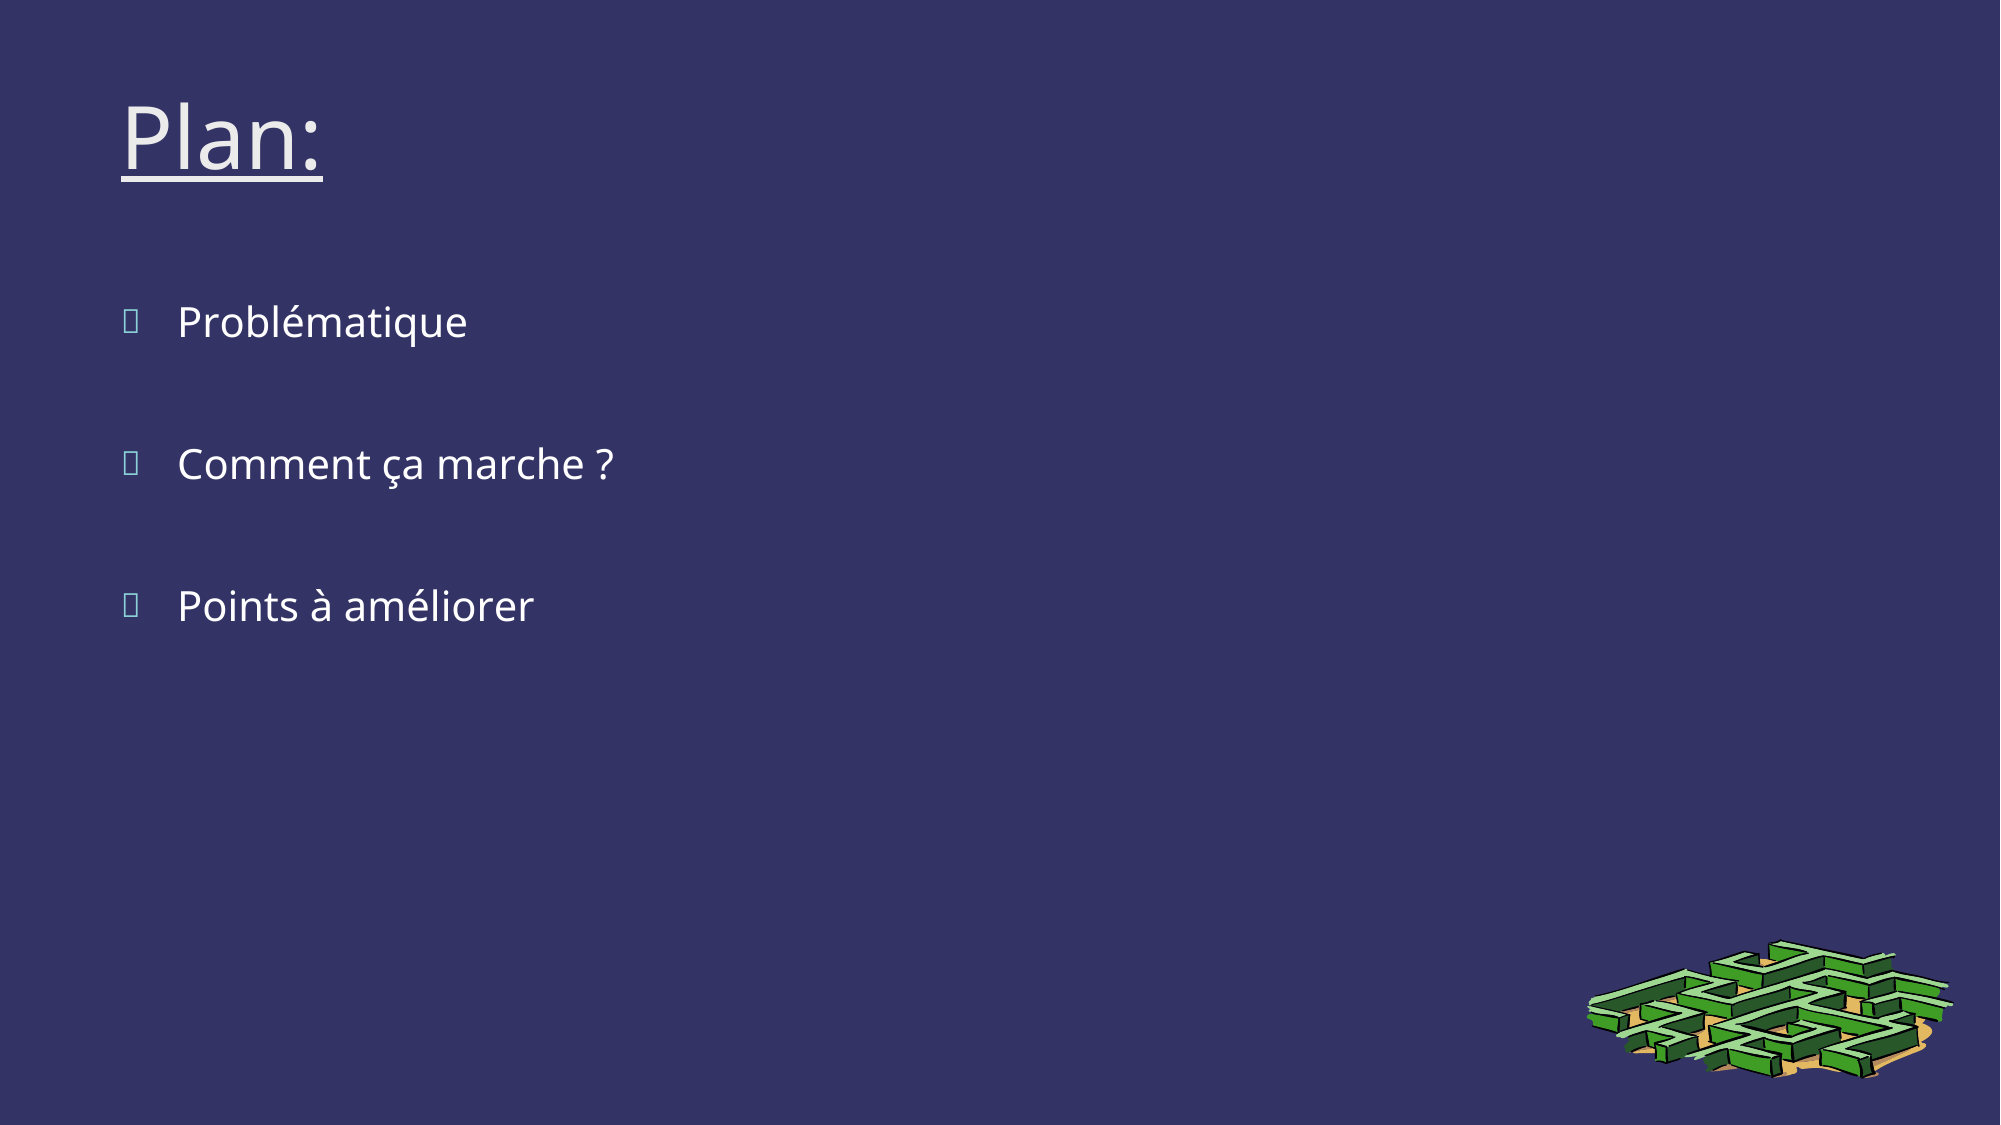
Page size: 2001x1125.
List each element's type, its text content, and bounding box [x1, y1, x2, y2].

list Problématique Comment ça marche ? Points à améliorer [106, 288, 1574, 977]
title Plan: [106, 74, 1649, 304]
